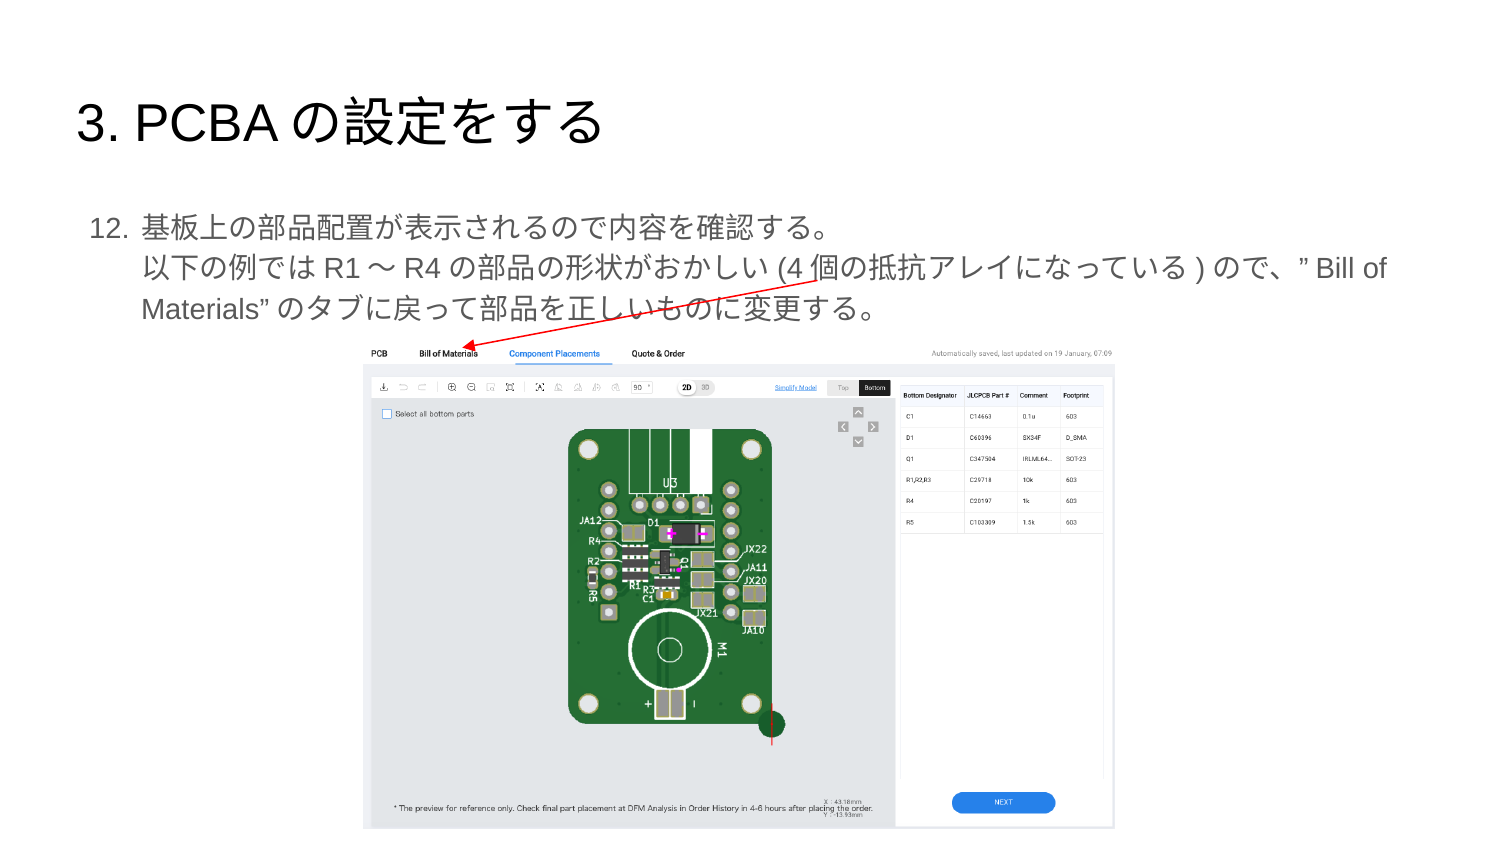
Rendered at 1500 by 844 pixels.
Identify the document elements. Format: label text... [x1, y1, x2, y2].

title PCBAの設定をする [51, 72, 1449, 167]
list 基板上の部品配置が表示されるので内容を確認する。 以下の例ではR1〜R4の部品の形状がおかしい(4個の抵抗アレイになっている)ので、”Bill of Materials”のタブに戻って部品を正しいものに変更する。 [51, 189, 1449, 750]
picture [363, 335, 1115, 829]
